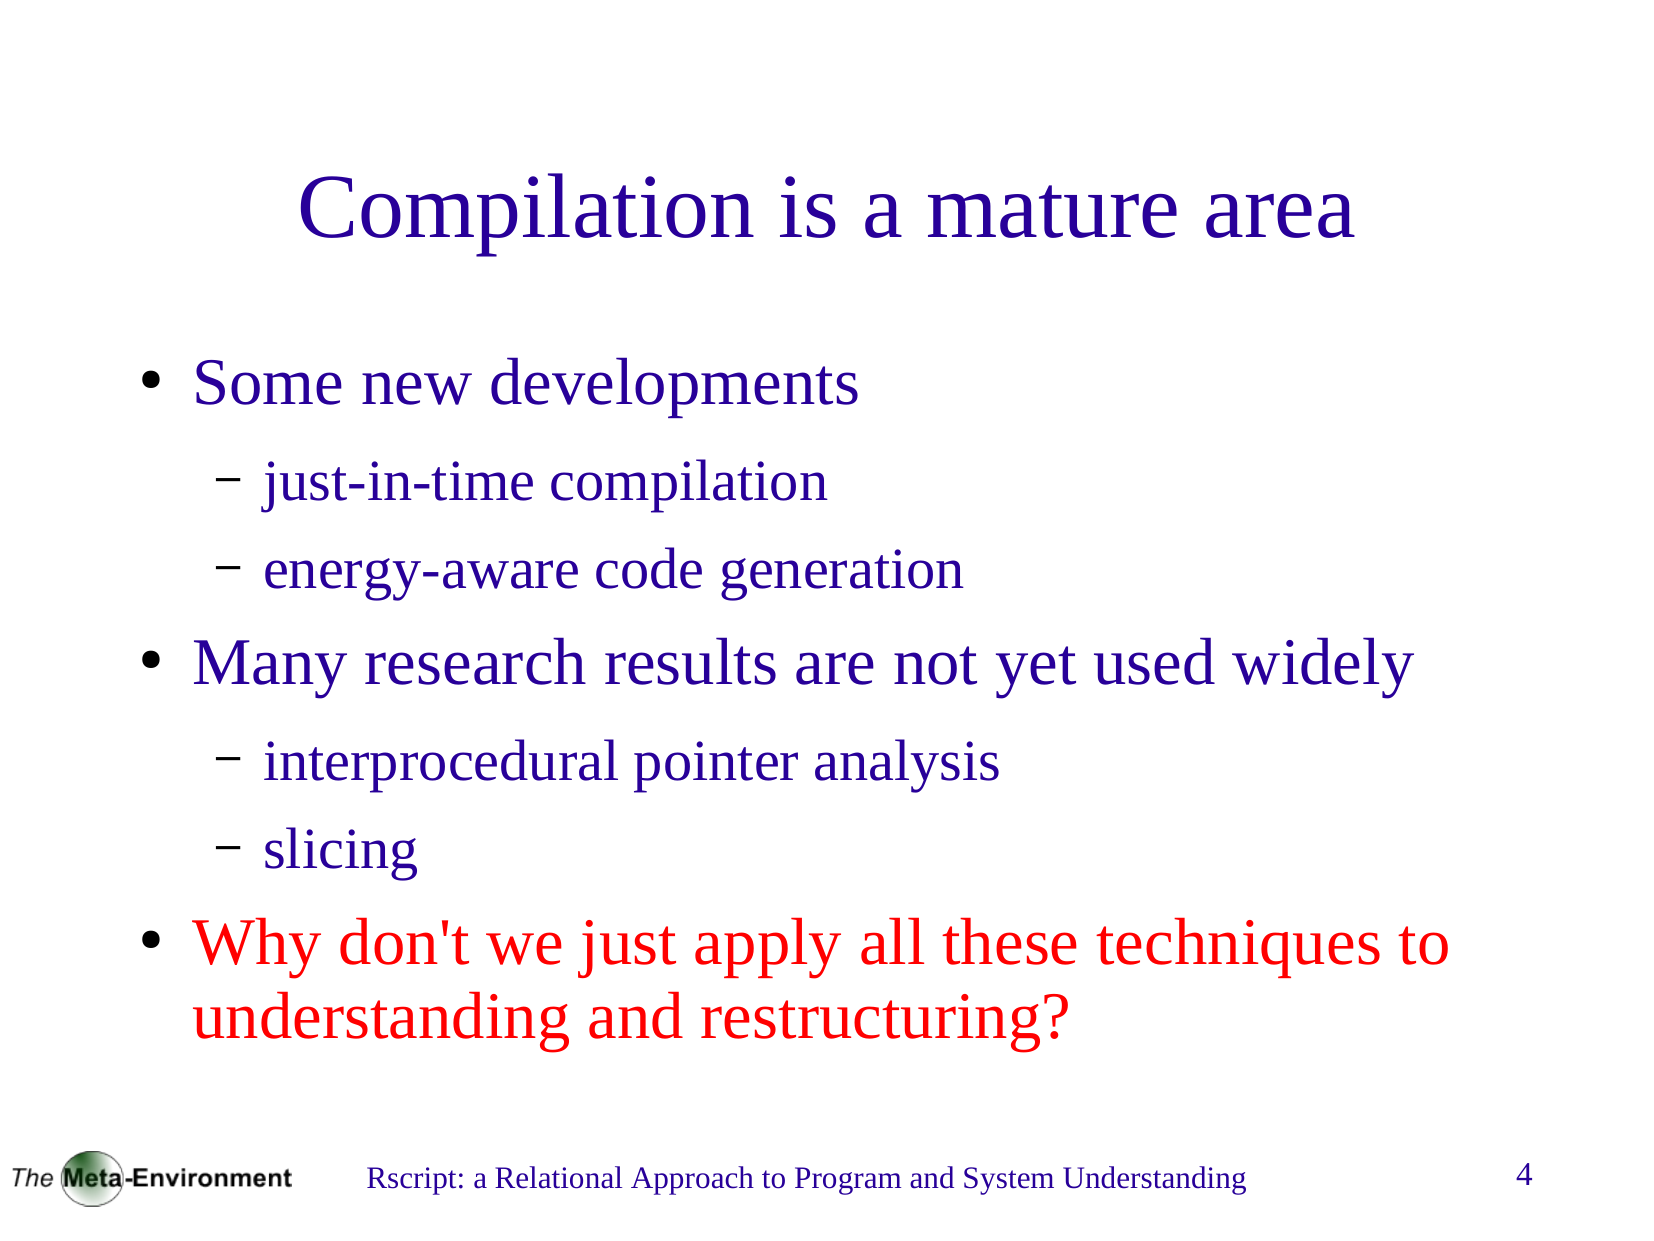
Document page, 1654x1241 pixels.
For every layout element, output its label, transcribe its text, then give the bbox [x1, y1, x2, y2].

title Compilation is a mature area [121, 102, 1534, 311]
list Some new developments just-in-time compilation energy-aware code generation Many research results are not yet used widely interprocedural pointer analysis slicing Why don't we just apply all these techniques to understanding and restructuring? [121, 344, 1534, 1127]
picture [12, 1151, 292, 1207]
